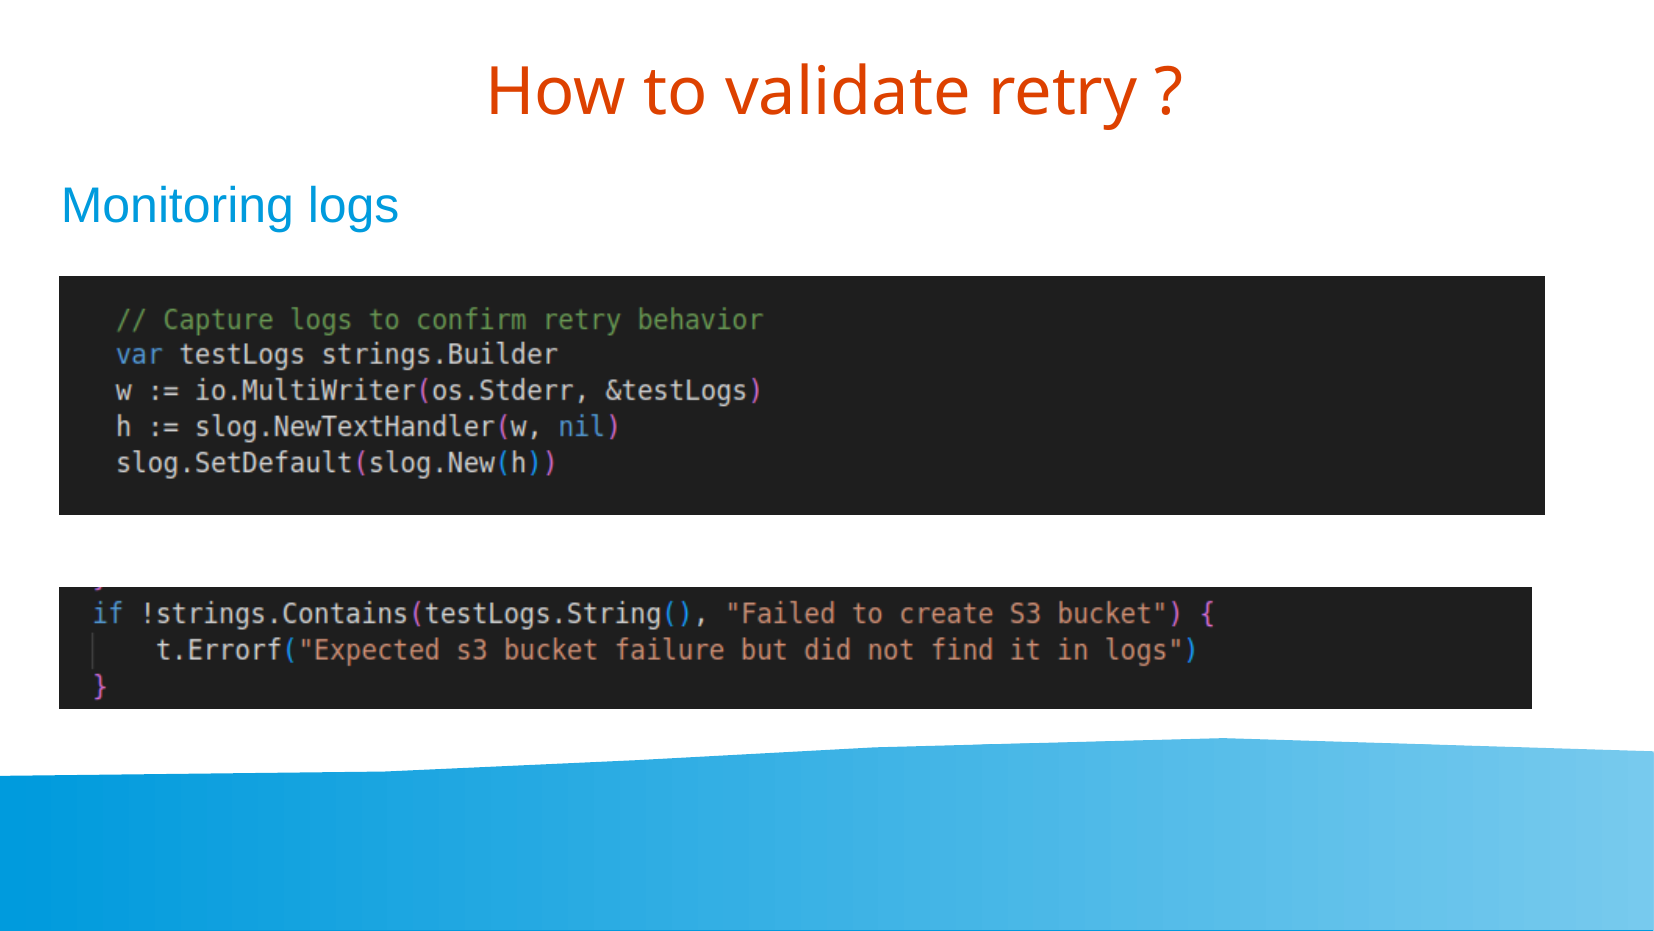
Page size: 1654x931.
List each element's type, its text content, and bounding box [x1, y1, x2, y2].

picture [59, 587, 1532, 709]
picture [59, 276, 1545, 515]
list Monitoring logs [0, 177, 1526, 443]
title How to validate retry ? [96, 0, 1573, 178]
